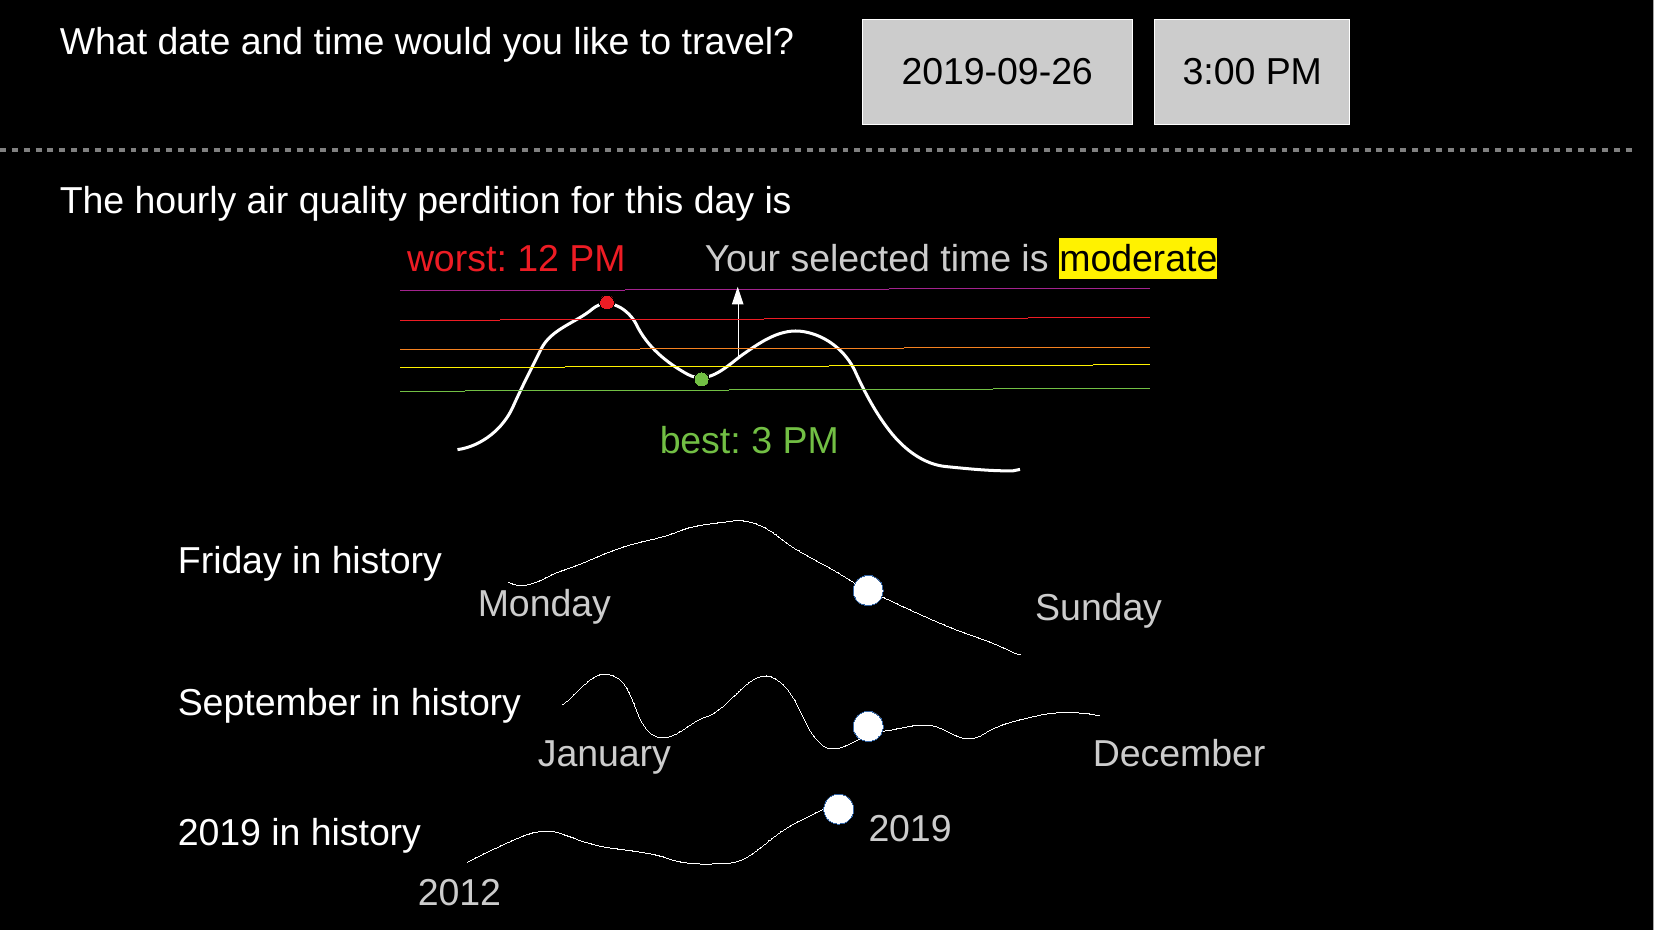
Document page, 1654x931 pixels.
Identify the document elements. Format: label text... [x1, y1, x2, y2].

text_box best: 3 PM [645, 412, 854, 469]
text_box [823, 794, 853, 825]
text_box Friday in history [163, 532, 899, 593]
text_box 2012 [403, 863, 516, 921]
text_box September in history [163, 674, 899, 735]
text_box December [1078, 725, 1281, 783]
text_box [599, 294, 615, 310]
text_box 2019-09-26 [862, 19, 1133, 125]
text_box [694, 371, 710, 387]
text_box 2019 in history [163, 804, 899, 865]
text_box January [523, 725, 686, 783]
text_box [853, 575, 884, 606]
text_box What date and time would you like to travel? [45, 12, 841, 82]
text_box The hourly air quality perdition for this day is [45, 172, 841, 242]
text_box Monday [463, 575, 626, 633]
text_box worst: 12 PM [392, 229, 641, 287]
text_box 2019 [853, 800, 967, 858]
text_box Your selected time is moderate [690, 229, 1321, 329]
text_box Sunday [1020, 578, 1177, 636]
text_box [853, 711, 884, 742]
text_box 3:00 PM [1154, 19, 1350, 125]
